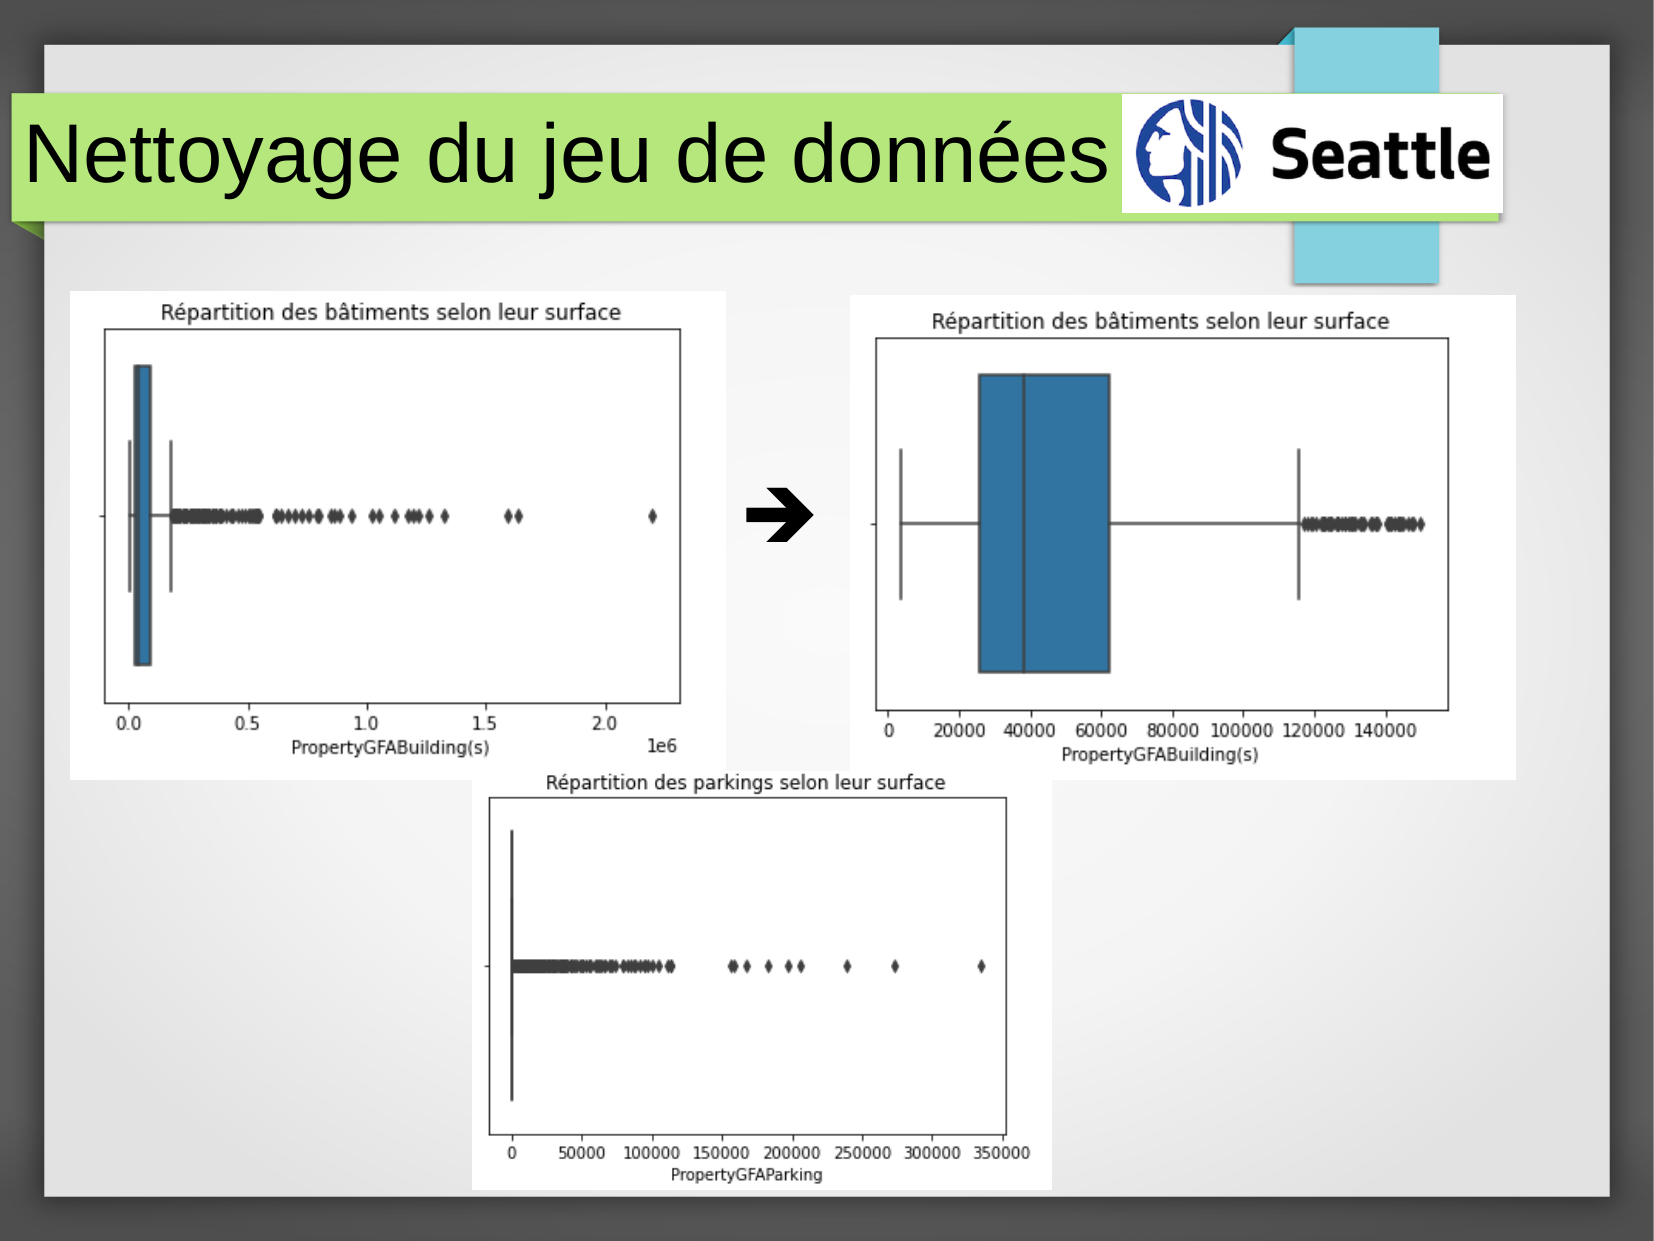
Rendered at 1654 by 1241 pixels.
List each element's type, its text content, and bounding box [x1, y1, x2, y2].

text_box [725, 408, 858, 664]
picture [0, 0, 1654, 1241]
title Nettoyage du jeu de données [23, 95, 1205, 214]
